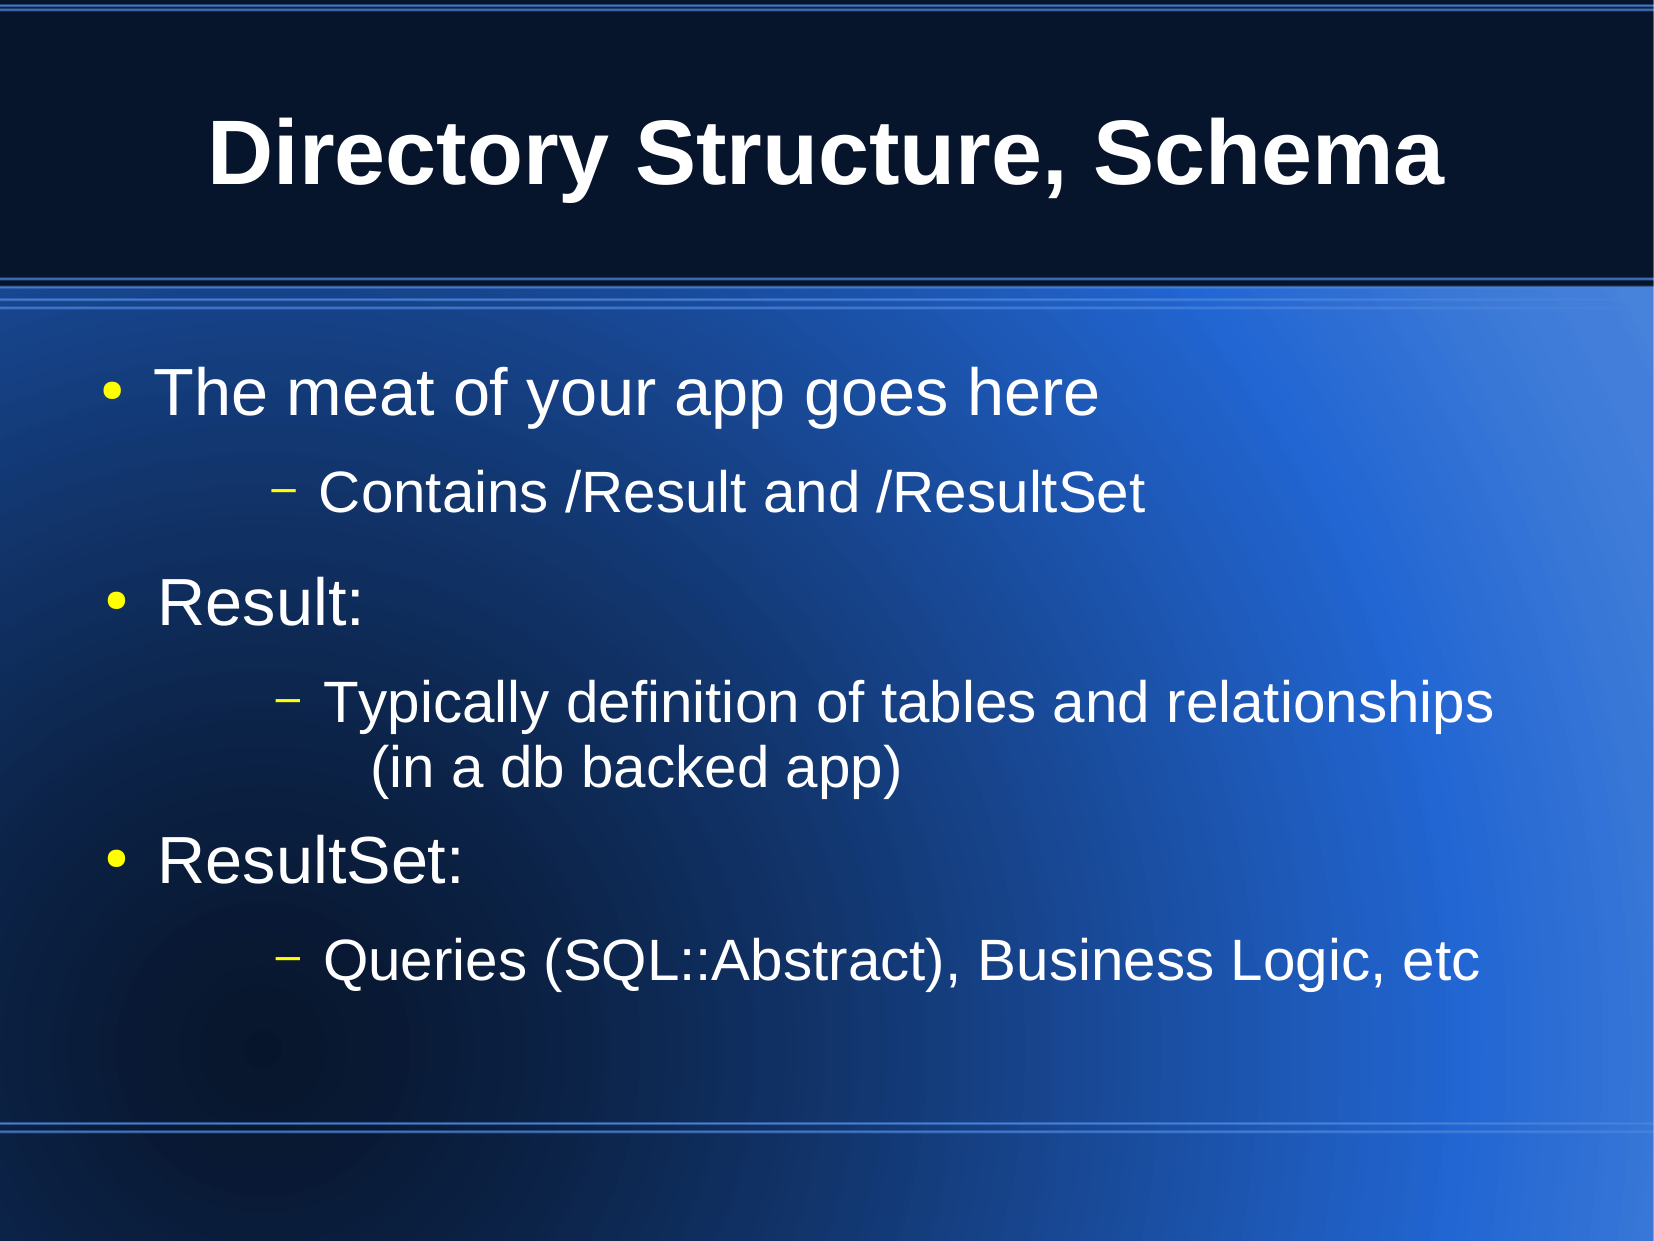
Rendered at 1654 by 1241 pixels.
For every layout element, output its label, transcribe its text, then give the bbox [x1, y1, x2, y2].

list The meat of your app goes here Contains /Result and /ResultSet [82, 355, 1571, 690]
list Result: Typically definition of tables and relationships (in a db backed app) ResultSet: Queries (SQL::Abstract), Business Logic, etc [86, 565, 1576, 1081]
title Directory Structure, Schema [82, 49, 1571, 257]
picture [0, 0, 1654, 1241]
